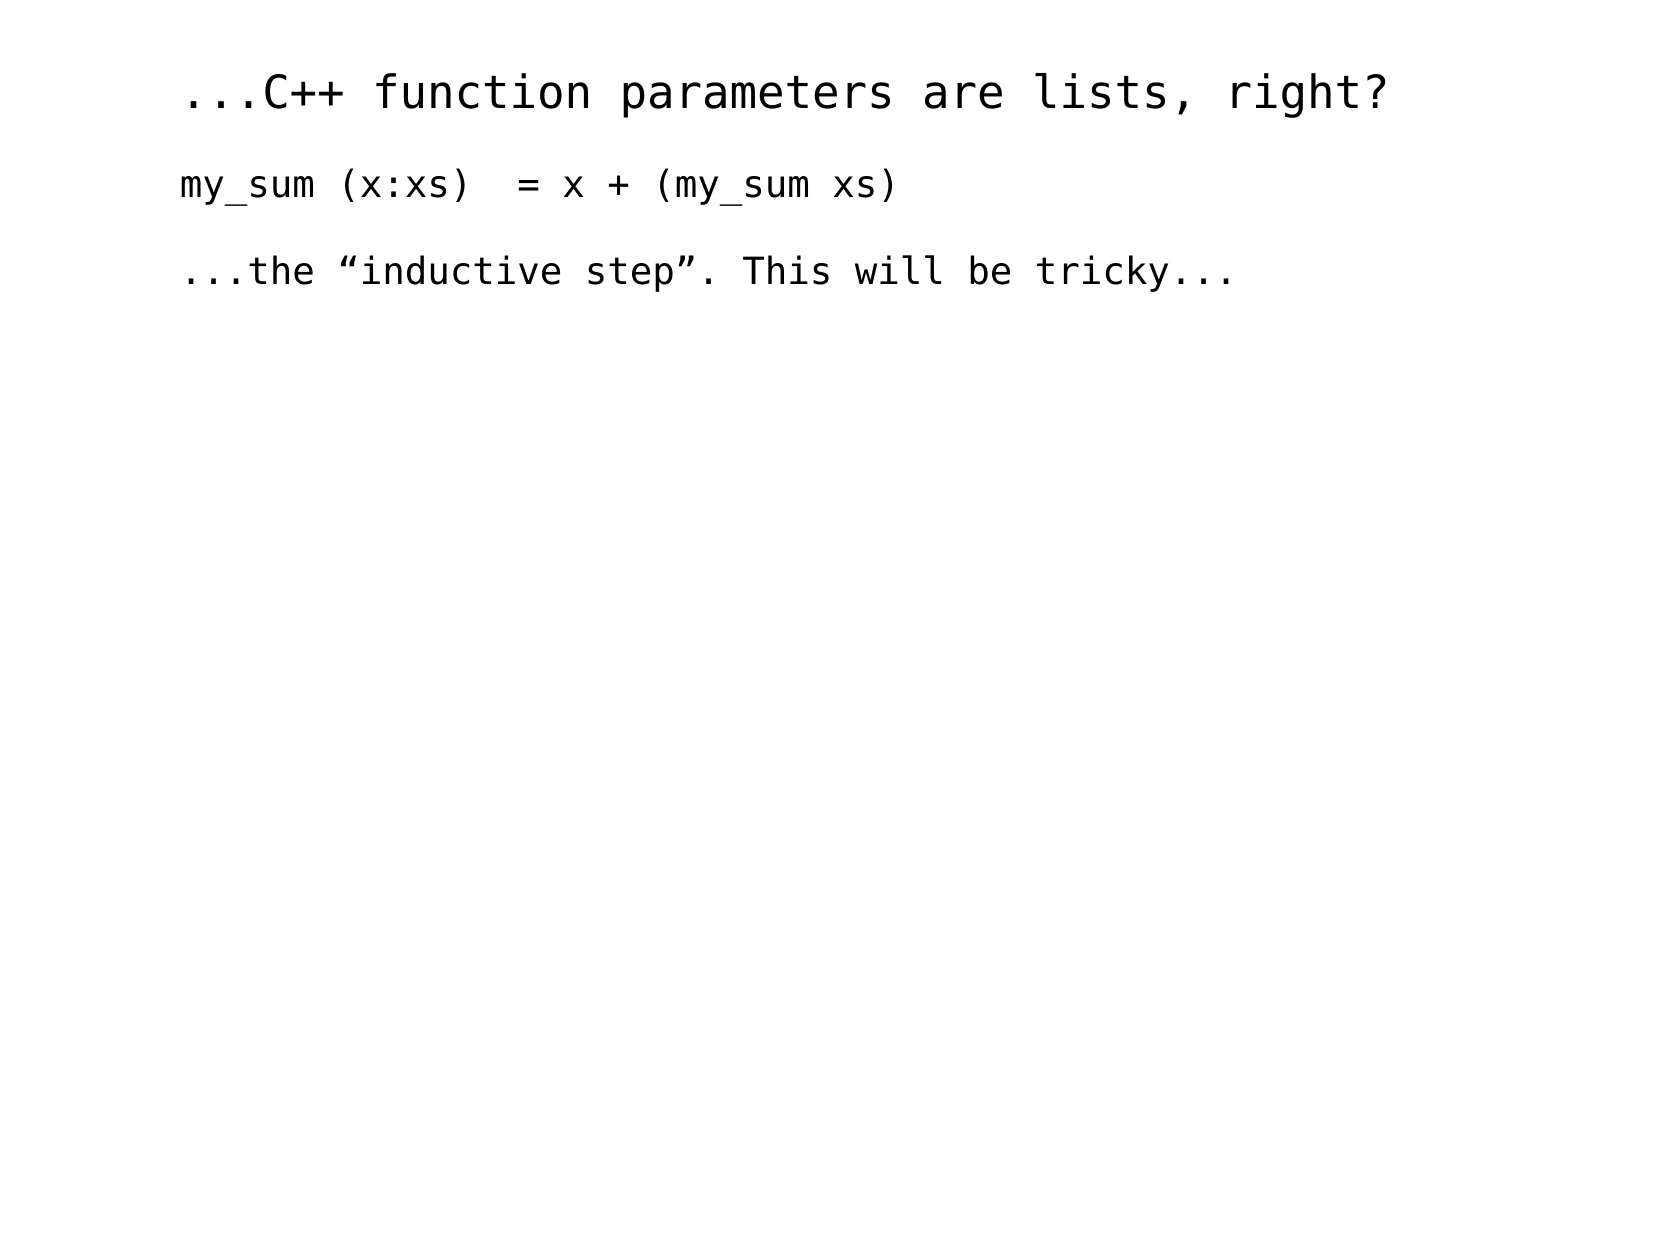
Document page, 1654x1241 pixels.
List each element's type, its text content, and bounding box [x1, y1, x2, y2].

text_box ...C++ function parameters are lists, right? my_sum (x:xs) = x + (my_sum xs) ...the “inductive step”. This will be tricky... [165, 58, 1405, 590]
